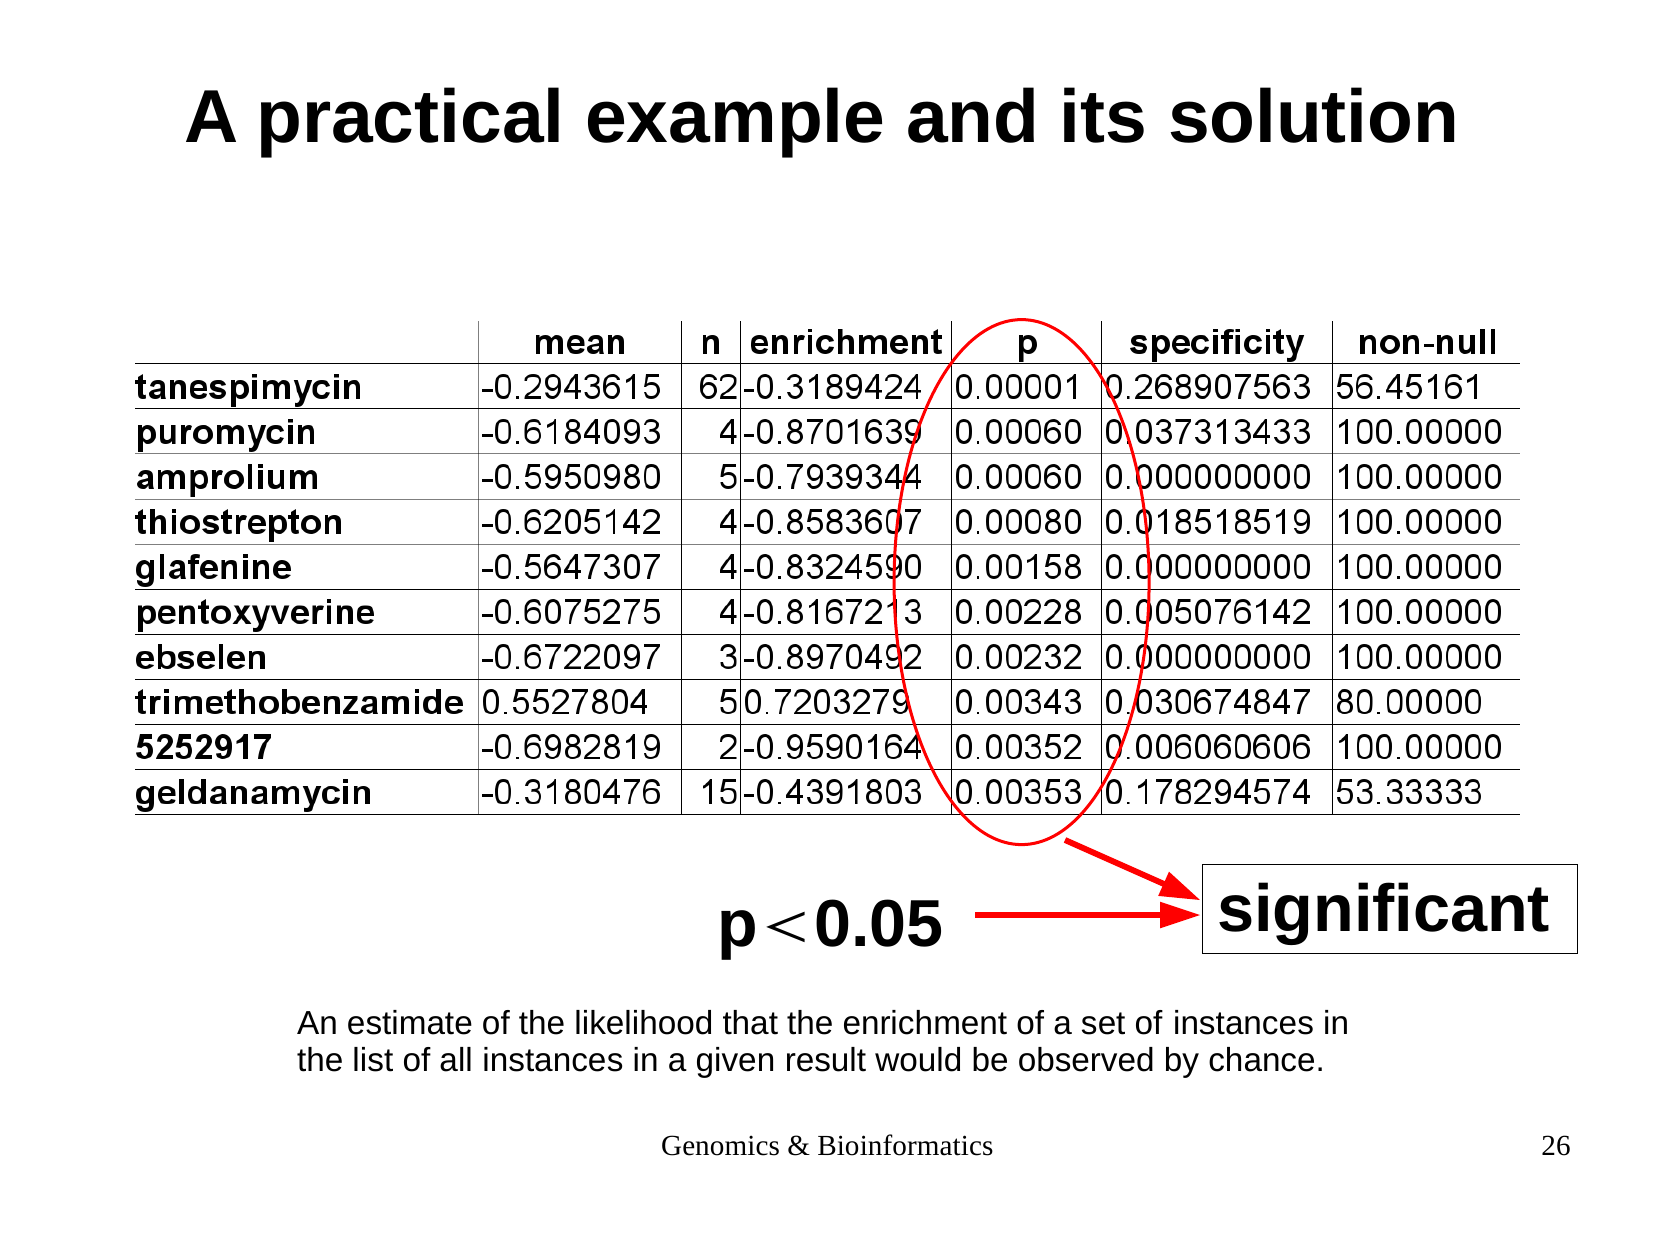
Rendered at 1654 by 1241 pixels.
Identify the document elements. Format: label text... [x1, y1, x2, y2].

text_box A practical example and its solution [169, 67, 1485, 166]
text_box [894, 319, 1150, 845]
chart [711, 885, 951, 960]
text_box An estimate of the likelihood that the enrichment of a set of instances in the list of all instances in a given result would be observed by chance. [282, 996, 1372, 1086]
picture [100, 286, 1554, 849]
text_box significant [1202, 864, 1578, 954]
